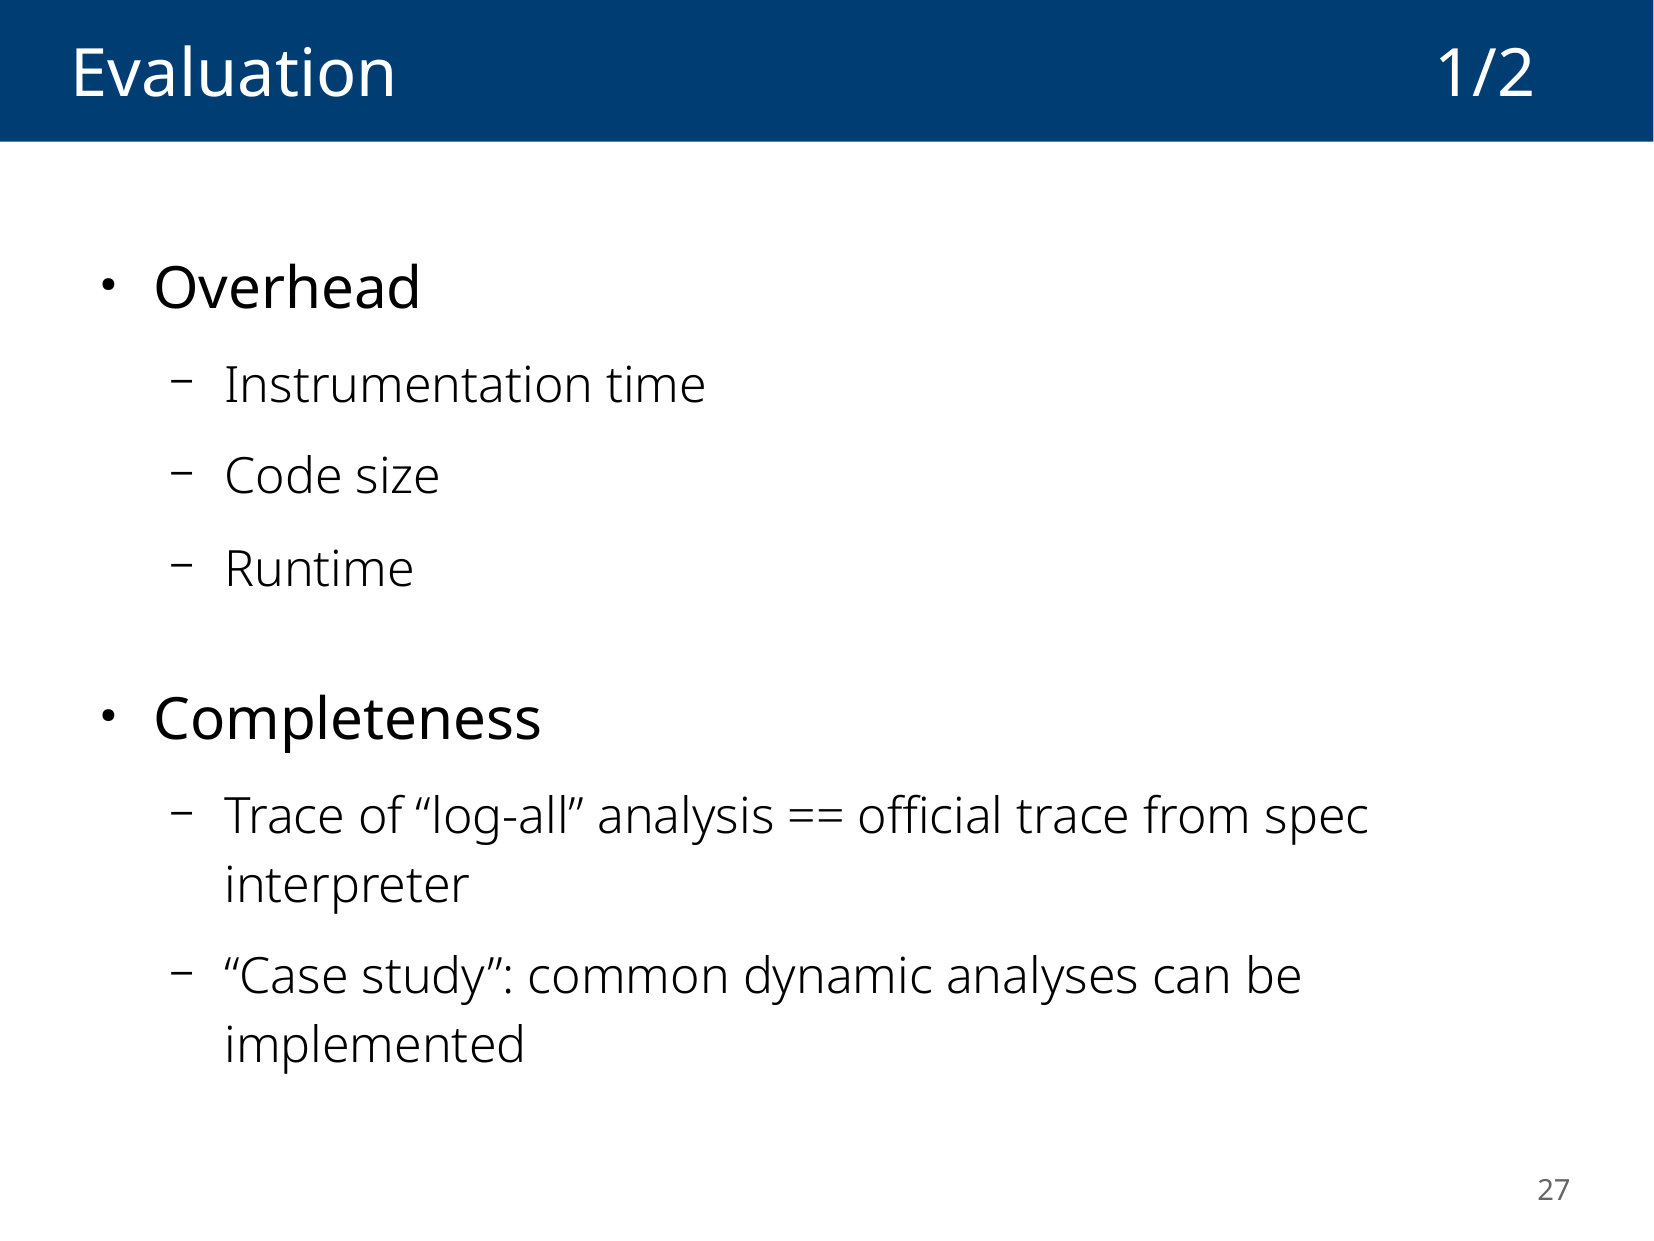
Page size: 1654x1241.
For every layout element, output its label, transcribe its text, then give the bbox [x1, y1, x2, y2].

title Evaluation 1/2 [0, 0, 1654, 142]
list Overhead Instrumentation time Code size Runtime Completeness Trace of “log-all” analysis == official trace from spec interpreter “Case study”: common dynamic analyses can be implemented [82, 212, 1571, 1111]
